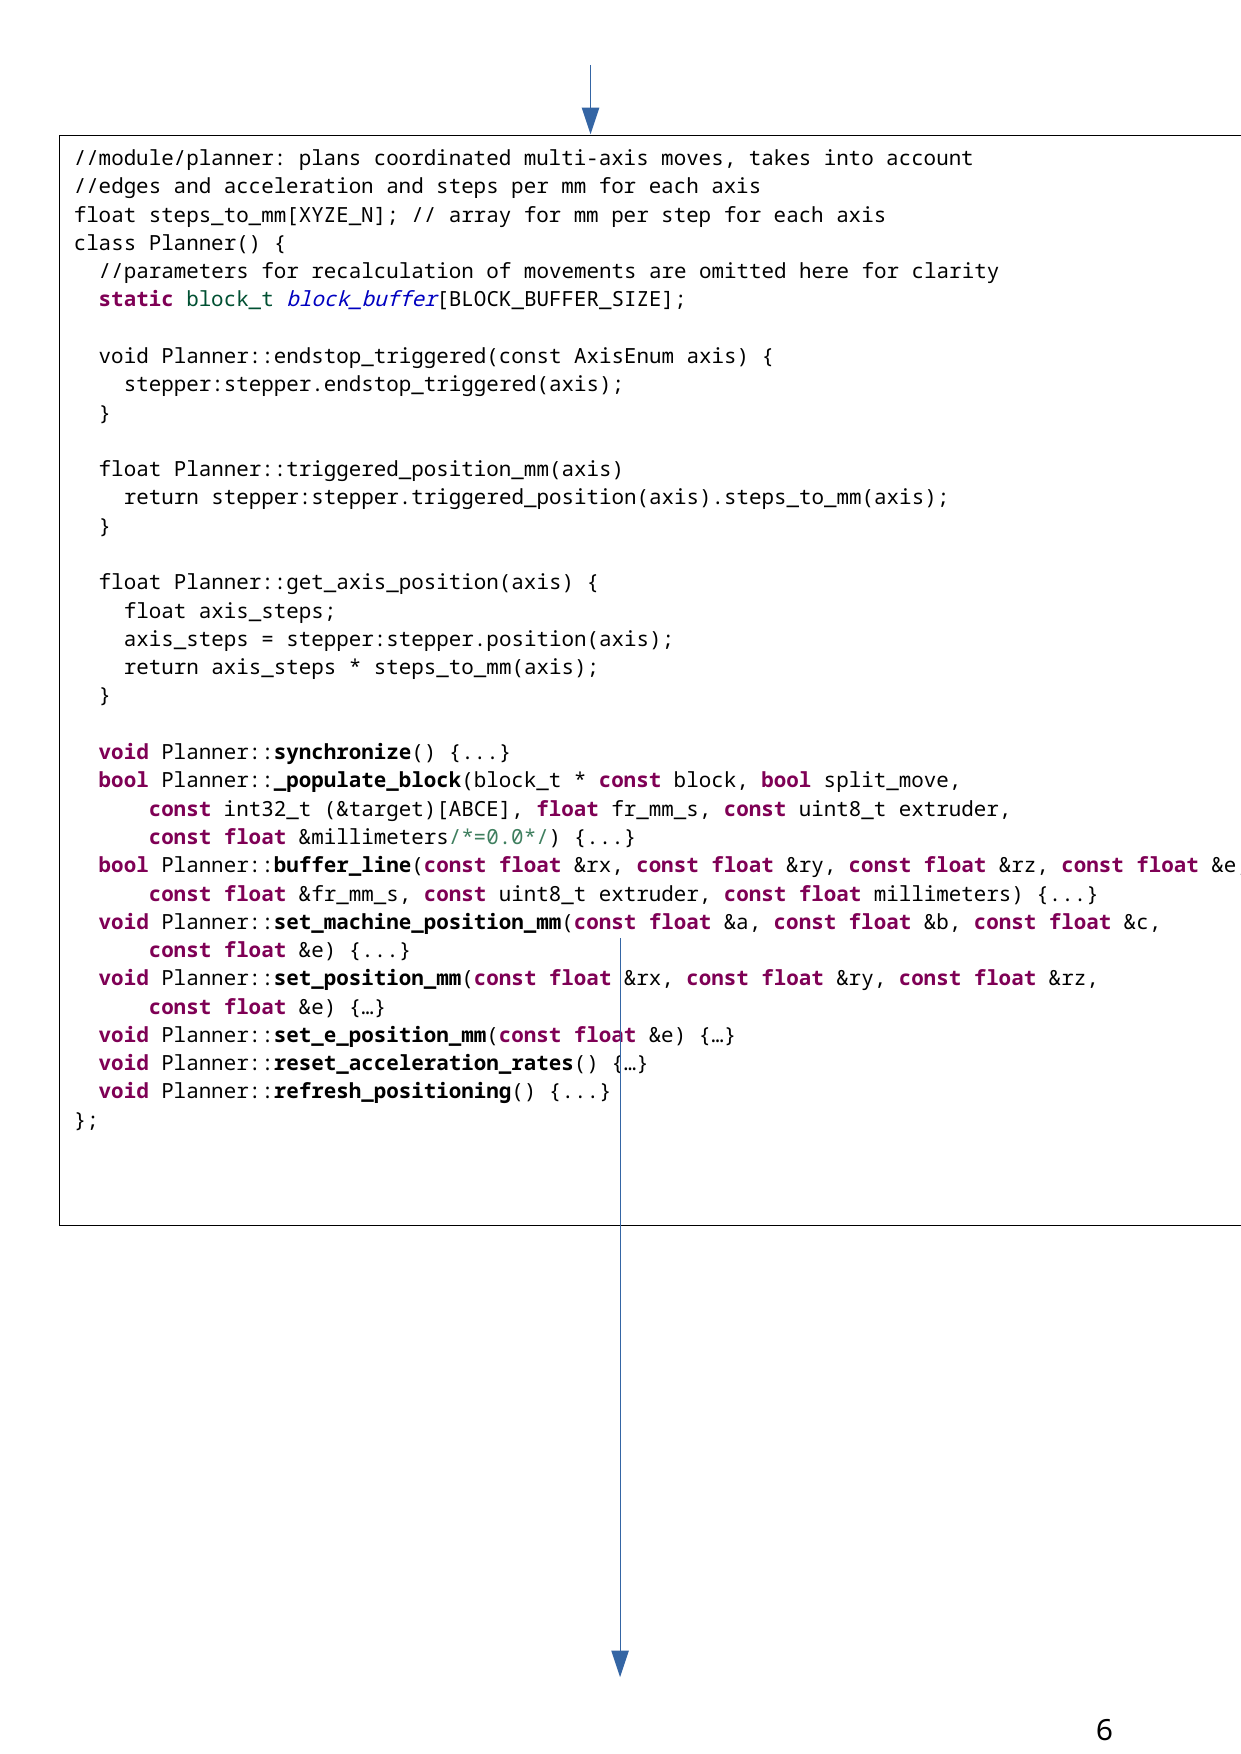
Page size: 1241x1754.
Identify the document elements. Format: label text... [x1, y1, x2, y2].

text_box //module/planner: plans coordinated multi-axis moves, takes into account //edges and acceleration and steps per mm for each axis float steps_to_mm[XYZE_N]; // array for mm per step for each axis class Planner() { //parameters for recalculation of movements are omitted here for clarity static block_t block_buffer[BLOCK_BUFFER_SIZE]; void Planner::endstop_triggered(const AxisEnum axis) { stepper:stepper.endstop_triggered(axis); } float Planner::triggered_position_mm(axis) return stepper:stepper.triggered_position(axis).steps_to_mm(axis); } float Planner::get_axis_position(axis) { float axis_steps; axis_steps = stepper:stepper.position(axis); return axis_steps * steps_to_mm(axis); } void Planner::synchronize() {...} bool Planner::_populate_block(block_t * const block, bool split_move, const int32_t (&target)[ABCE], float fr_mm_s, const uint8_t extruder, const float &millimeters/*=0.0*/) {...} bool Planner::buffer_line(const float &rx, const float &ry, const float &rz, const float &e, const float &fr_mm_s, const uint8_t extruder, const float millimeters) {...} void Planner::set_machine_position_mm(const float &a, const float &b, const float &c, const float &e) {...} void Planner::set_position_mm(const float &rx, const float &ry, const float &rz, const float &e) {…} void Planner::set_e_position_mm(const float &e) {…} void Planner::reset_acceleration_rates() {…} void Planner::refresh_positioning() {...} }; [59, 135, 1182, 939]
text_box <Foliennummer> [1081, 1701, 1241, 1746]
